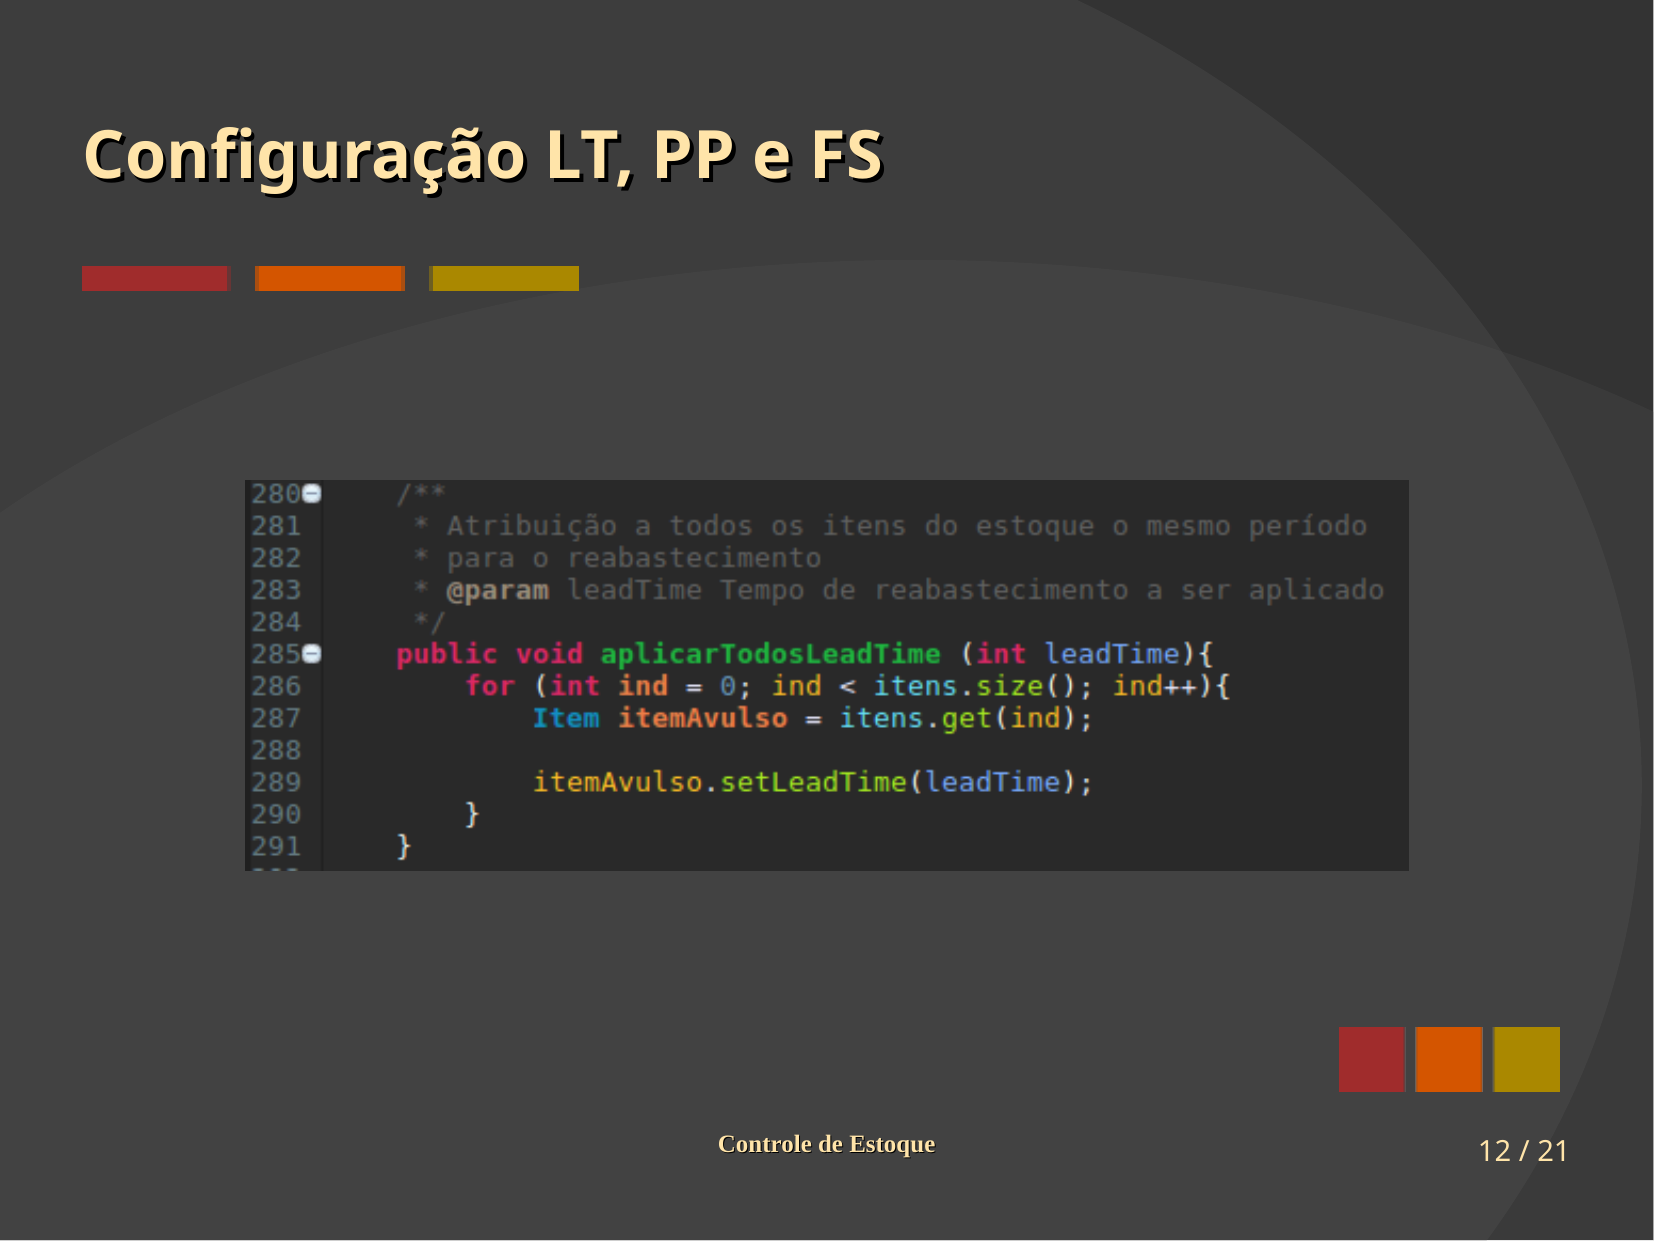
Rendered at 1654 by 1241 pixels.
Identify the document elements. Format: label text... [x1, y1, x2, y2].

picture [82, 266, 579, 291]
picture [1339, 1027, 1560, 1092]
title Configuração LT, PP e FS [82, 49, 1571, 257]
picture [245, 480, 1409, 871]
